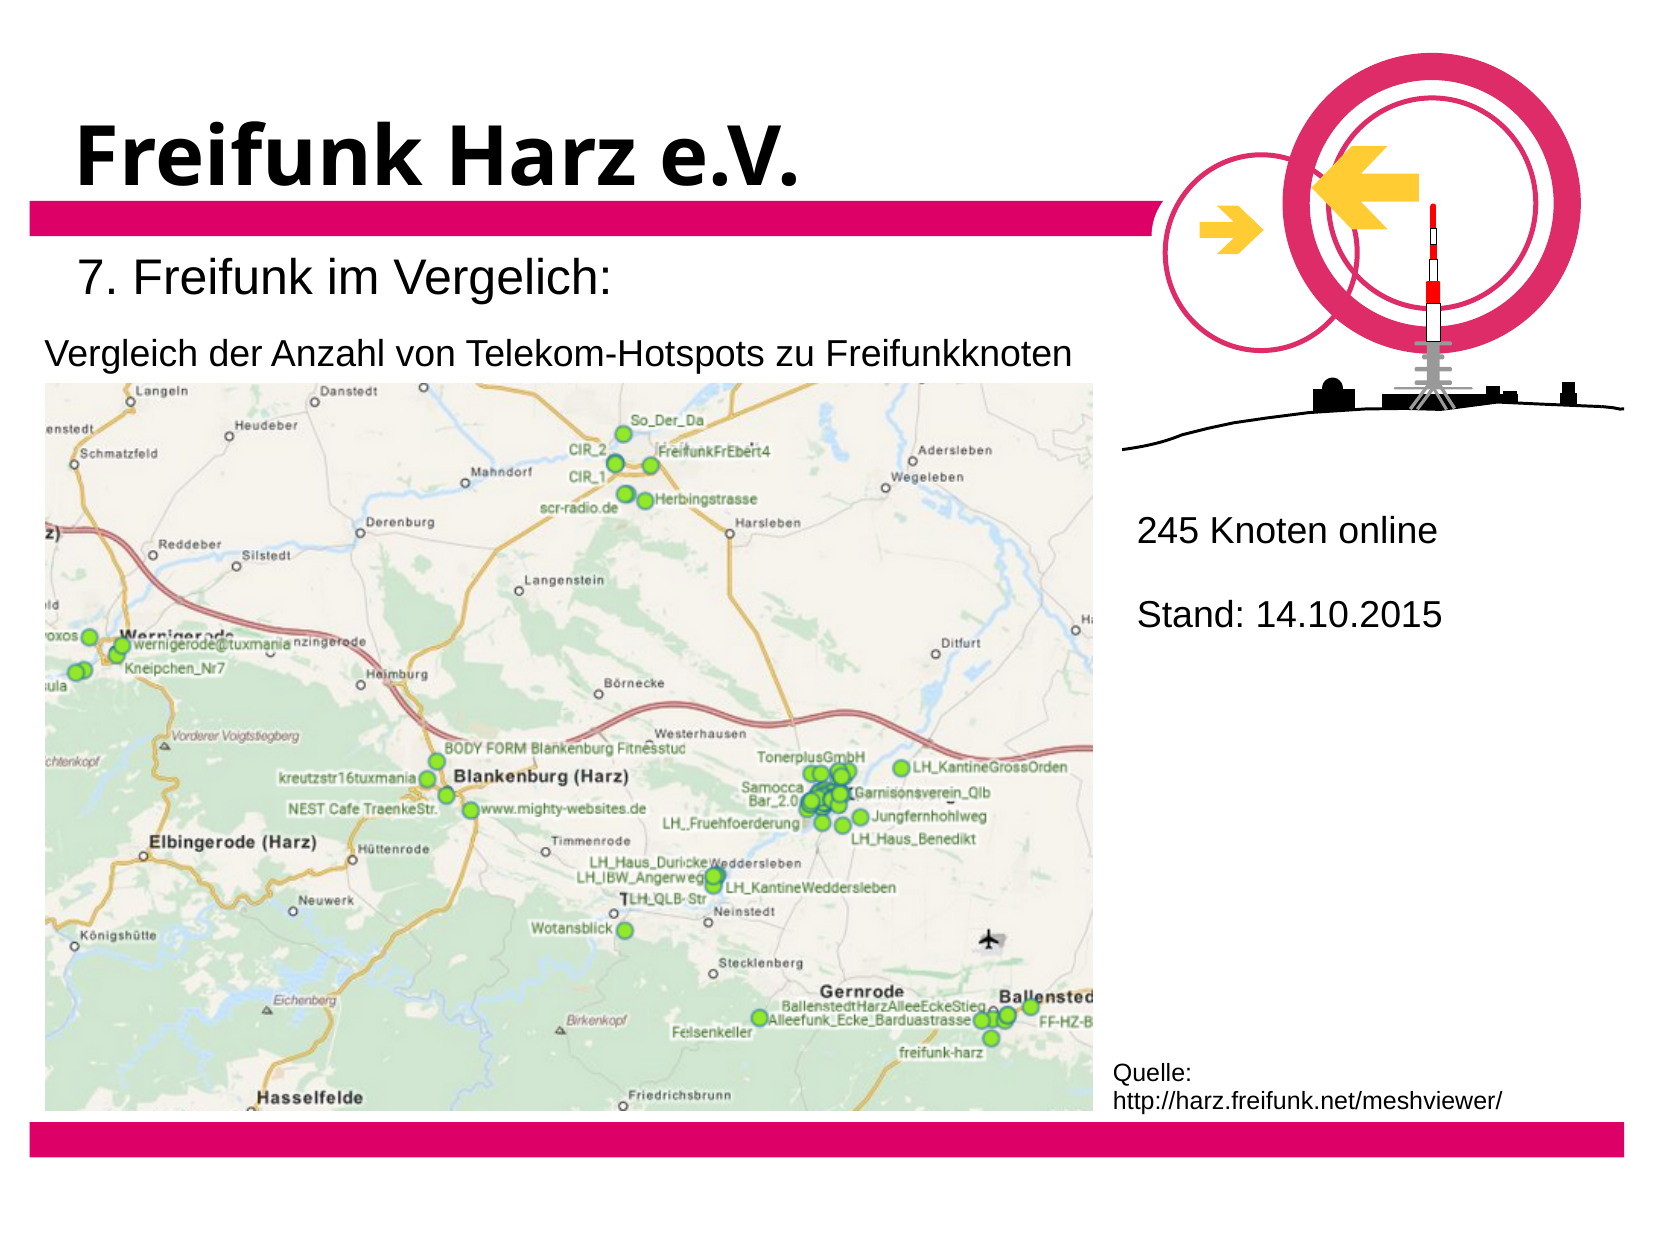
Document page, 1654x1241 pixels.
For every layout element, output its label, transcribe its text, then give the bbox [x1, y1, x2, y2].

text_box Vergleich der Anzahl von Telekom-Hotspots zu Freifunkknoten [29, 324, 1123, 916]
text_box 245 Knoten online Stand: 14.10.2015 [1122, 501, 1459, 643]
text_box Quelle: http://harz.freifunk.net/meshviewer/ [1098, 1051, 1654, 1122]
subtitle 7. Freifunk im Vergelich: [76, 218, 697, 324]
picture [45, 383, 1093, 1111]
